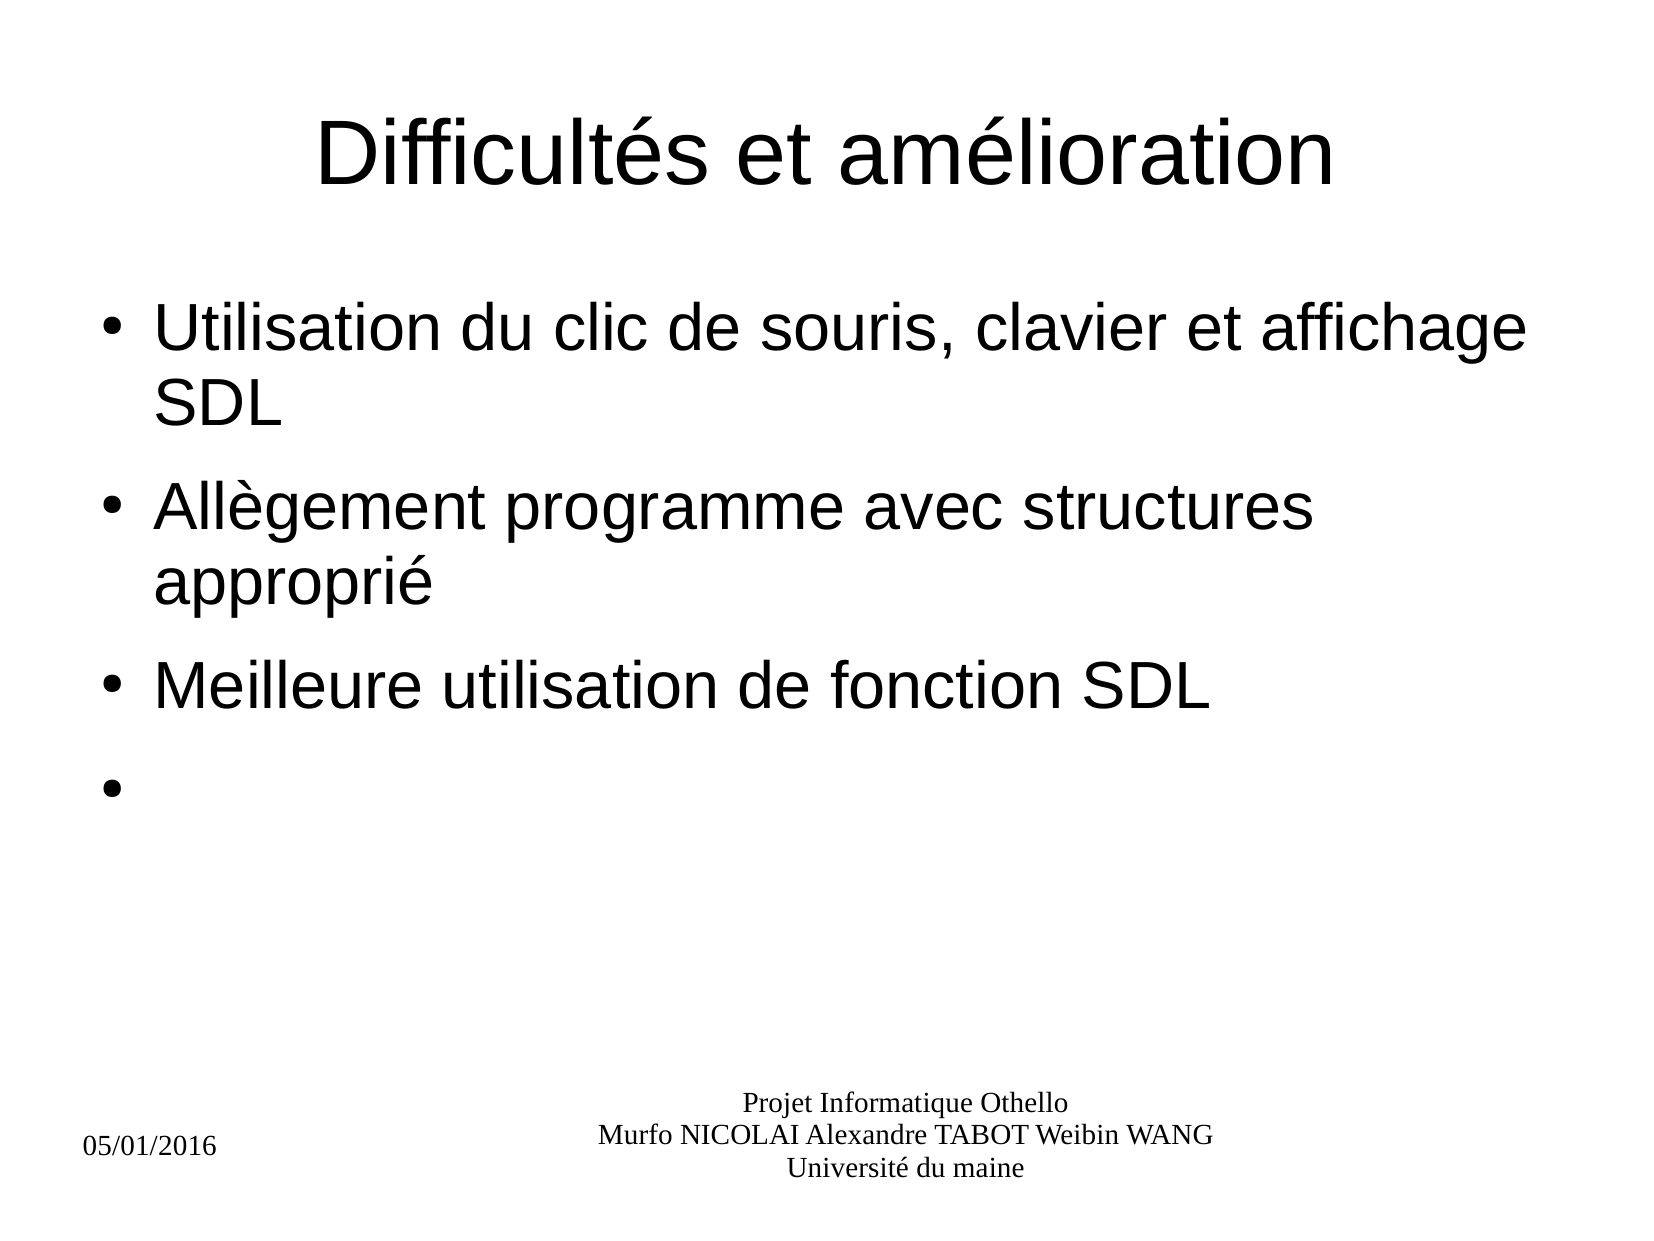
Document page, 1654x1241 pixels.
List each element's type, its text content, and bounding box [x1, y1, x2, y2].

title Difficultés et amélioration [82, 49, 1571, 257]
list Utilisation du clic de souris, clavier et affichage SDL Allègement programme avec structures approprié Meilleure utilisation de fonction SDL [82, 290, 1571, 1010]
